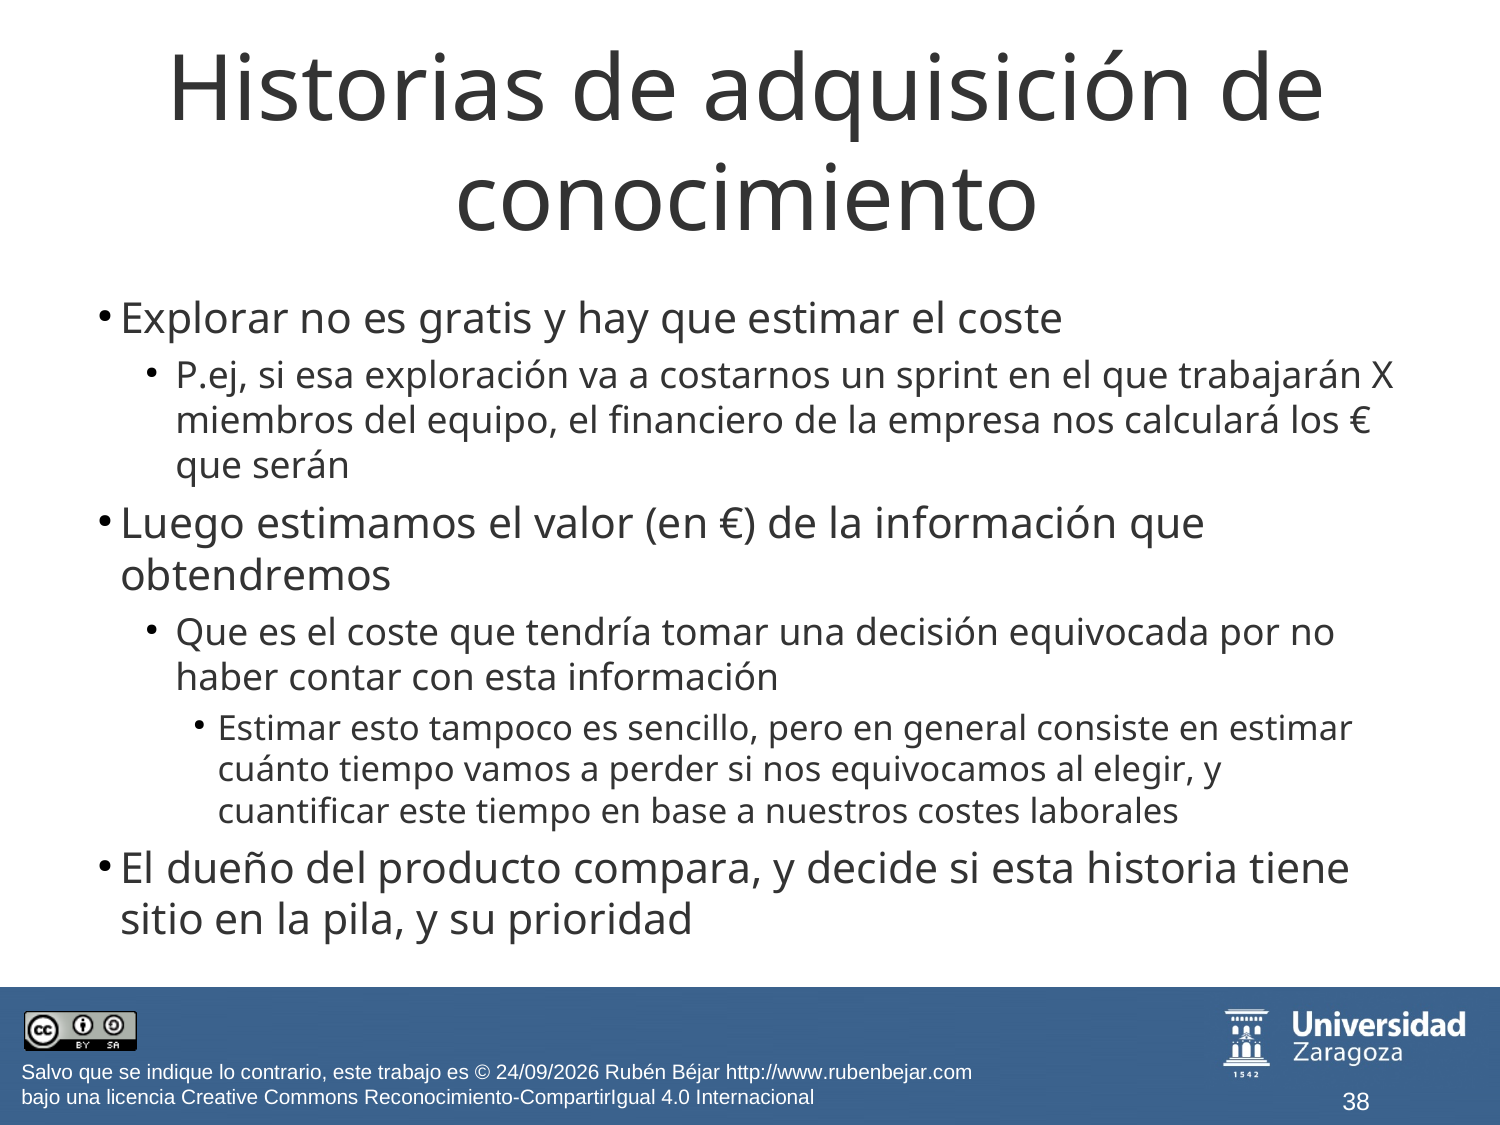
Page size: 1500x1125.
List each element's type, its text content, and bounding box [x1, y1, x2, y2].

picture [0, 987, 1500, 1125]
list Explorar no es gratis y hay que estimar el coste P.ej, si esa exploración va a costarnos un sprint en el que trabajarán X miembros del equipo, el financiero de la empresa nos calculará los € que serán Luego estimamos el valor (en €) de la información que obtendremos Que es el coste que tendría tomar una decisión equivocada por no haber contar con esta información Estimar esto tampoco es sencillo, pero en general consiste en estimar cuánto tiempo vamos a perder si nos equivocamos al elegir, y cuantificar este tiempo en base a nuestros costes laborales El dueño del producto compara, y decide si esta historia tiene sitio en la pila, y su prioridad [82, 283, 1418, 957]
title Historias de adquisición de conocimiento [74, 21, 1420, 257]
